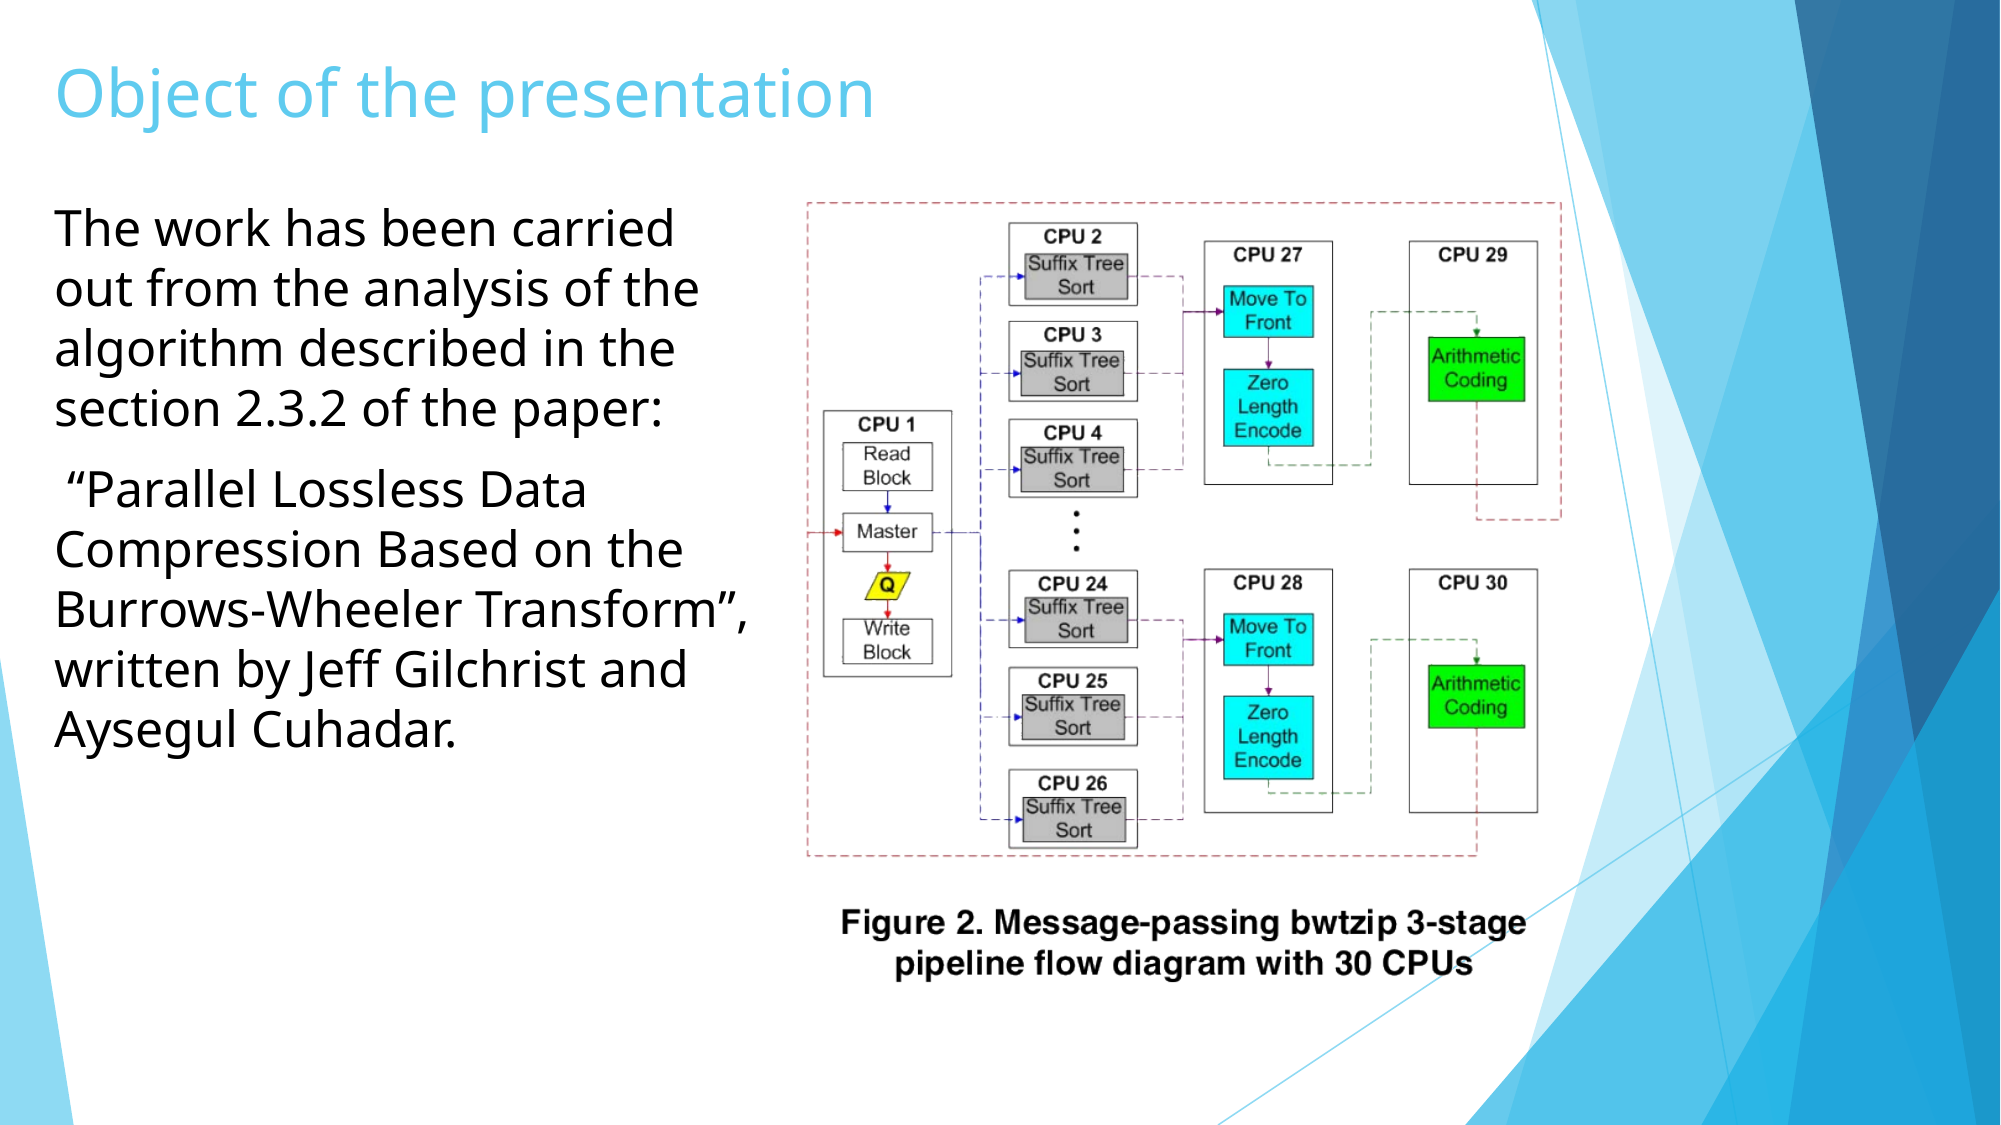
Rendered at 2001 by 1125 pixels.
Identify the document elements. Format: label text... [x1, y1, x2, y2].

picture [767, 165, 1598, 996]
list The work has been carried out from the analysis of the algorithm described in the section 2.3.2 of the paper: “Parallel Lossless Data Compression Based on the Burrows-Wheeler Transform”, written by Jeff Gilchrist and Aysegul Cuhadar. [39, 188, 767, 826]
title Object of the presentation [39, 43, 1524, 188]
